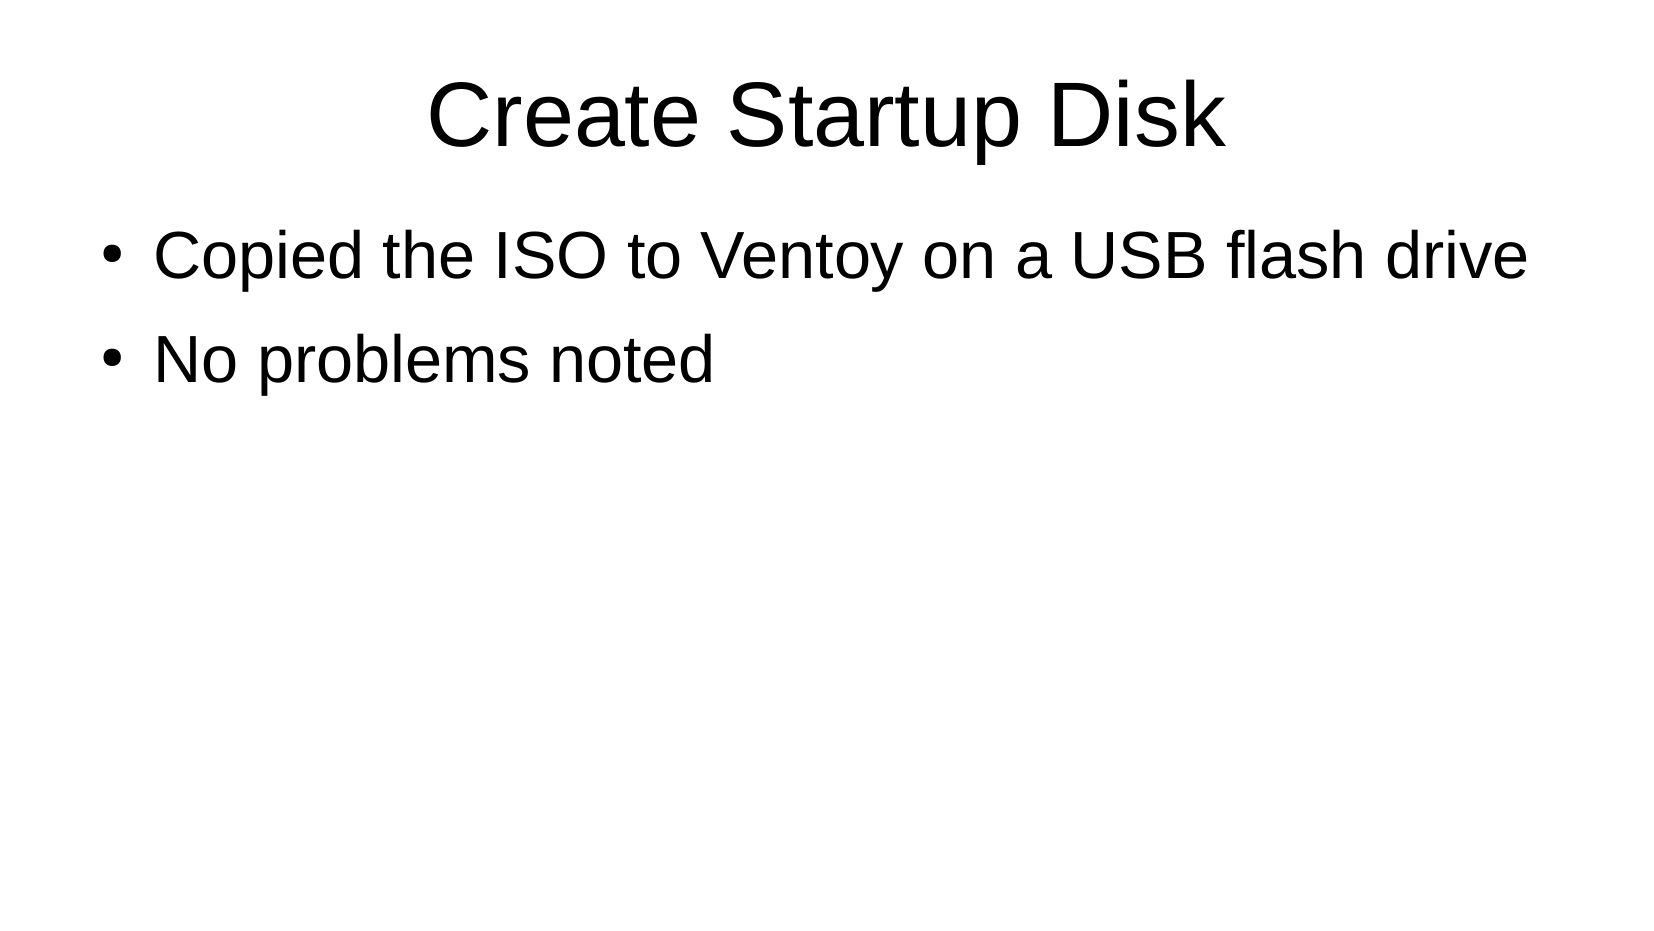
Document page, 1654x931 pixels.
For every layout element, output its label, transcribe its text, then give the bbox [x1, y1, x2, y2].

title Create Startup Disk [82, 37, 1571, 193]
list Copied the ISO to Ventoy on a USB flash drive No problems noted [82, 217, 1571, 758]
